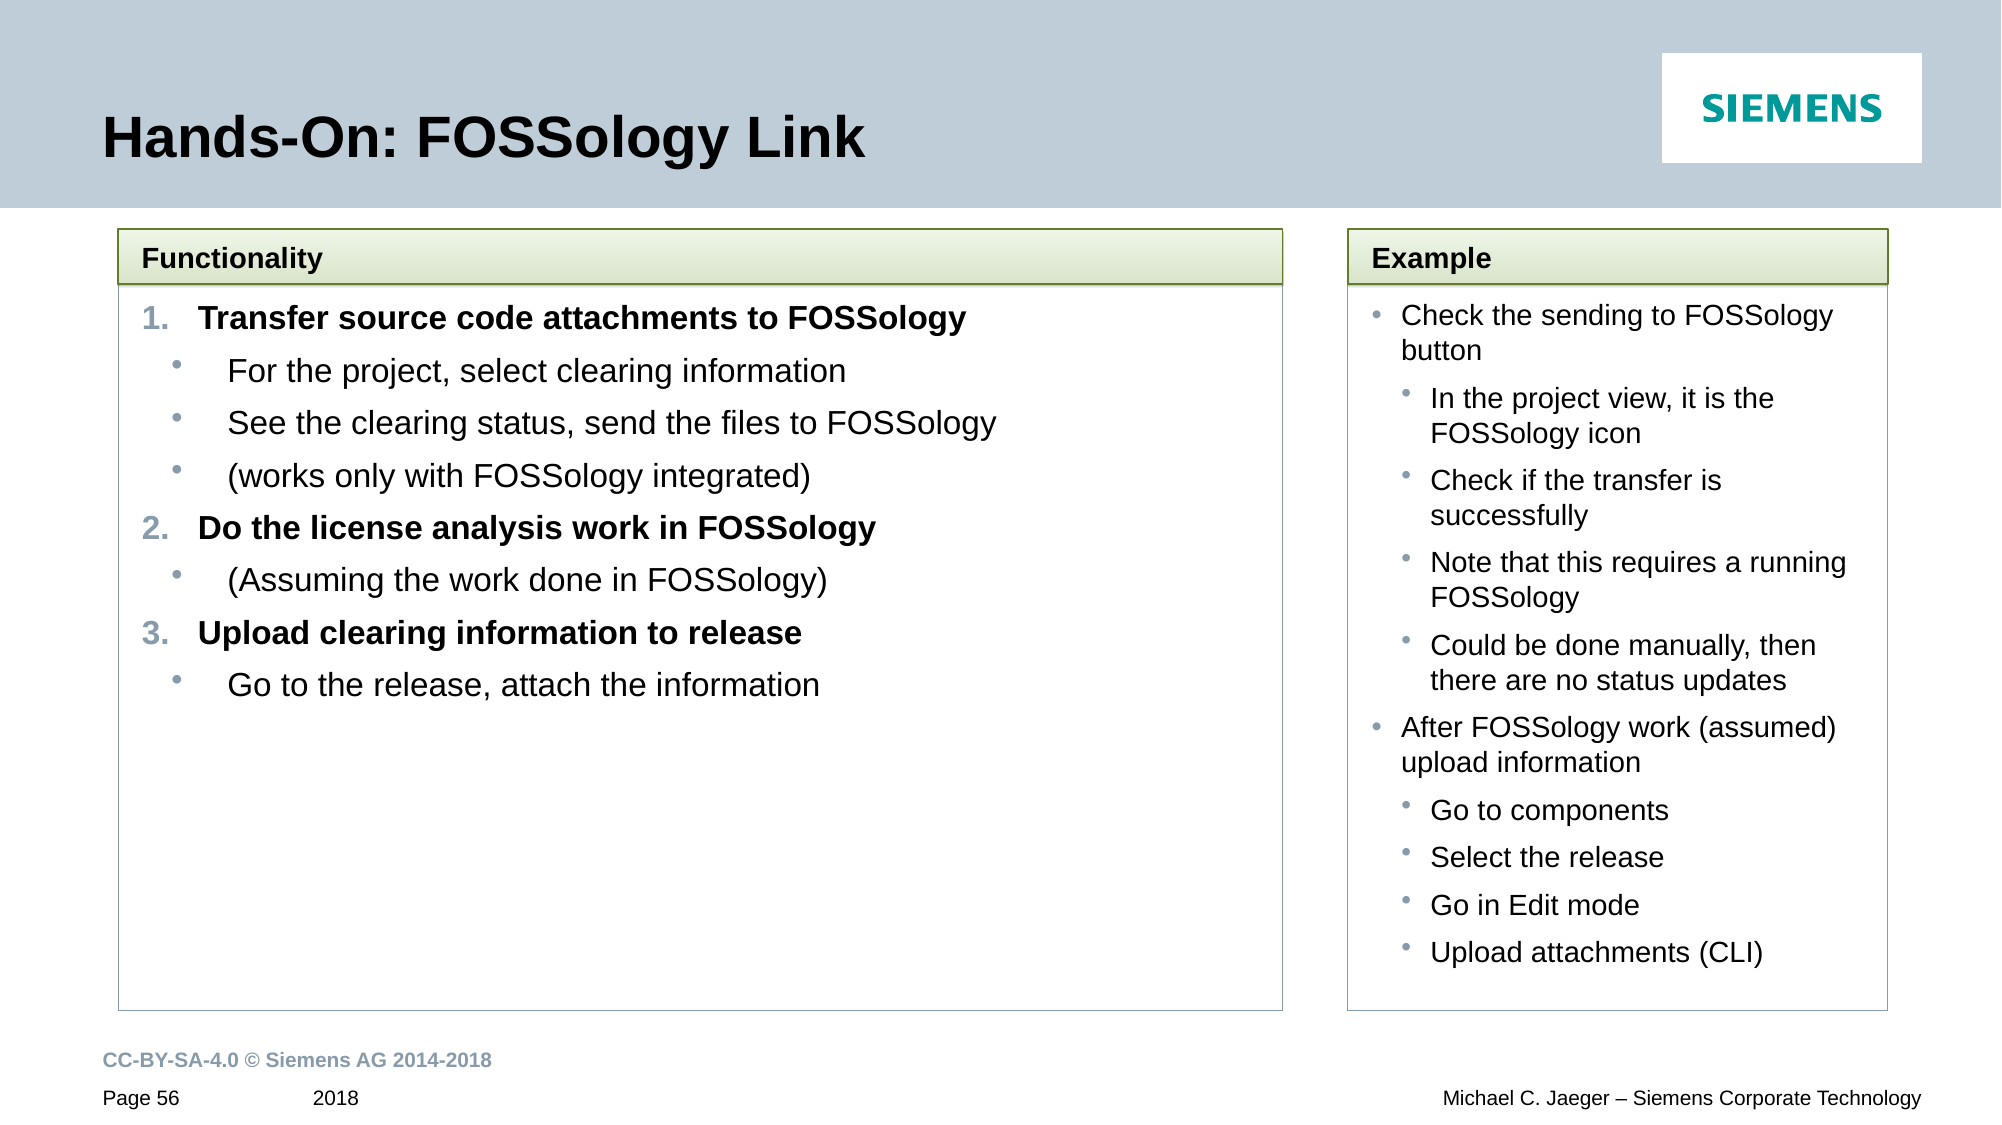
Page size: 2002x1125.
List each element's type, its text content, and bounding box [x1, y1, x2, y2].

title Hands-On: FOSSology Link [0, 0, 2001, 208]
text_box Transfer source code attachments to FOSSology For the project, select clearing information See the clearing status, send the files to FOSSology (works only with FOSSology integrated) Do the license analysis work in FOSSology (Assuming the work done in FOSSology) Upload clearing information to release Go to the release, attach the information [118, 284, 1283, 1011]
text_box Check the sending to FOSSology button In the project view, it is the FOSSology icon Check if the transfer is successfully Note that this requires a running FOSSology Could be done manually, then there are no status updates After FOSSology work (assumed) upload information Go to components Select the release Go in Edit mode Upload attachments (CLI) [1347, 284, 1888, 1011]
text_box Functionality [118, 229, 1283, 284]
text_box Example [1347, 229, 1888, 284]
